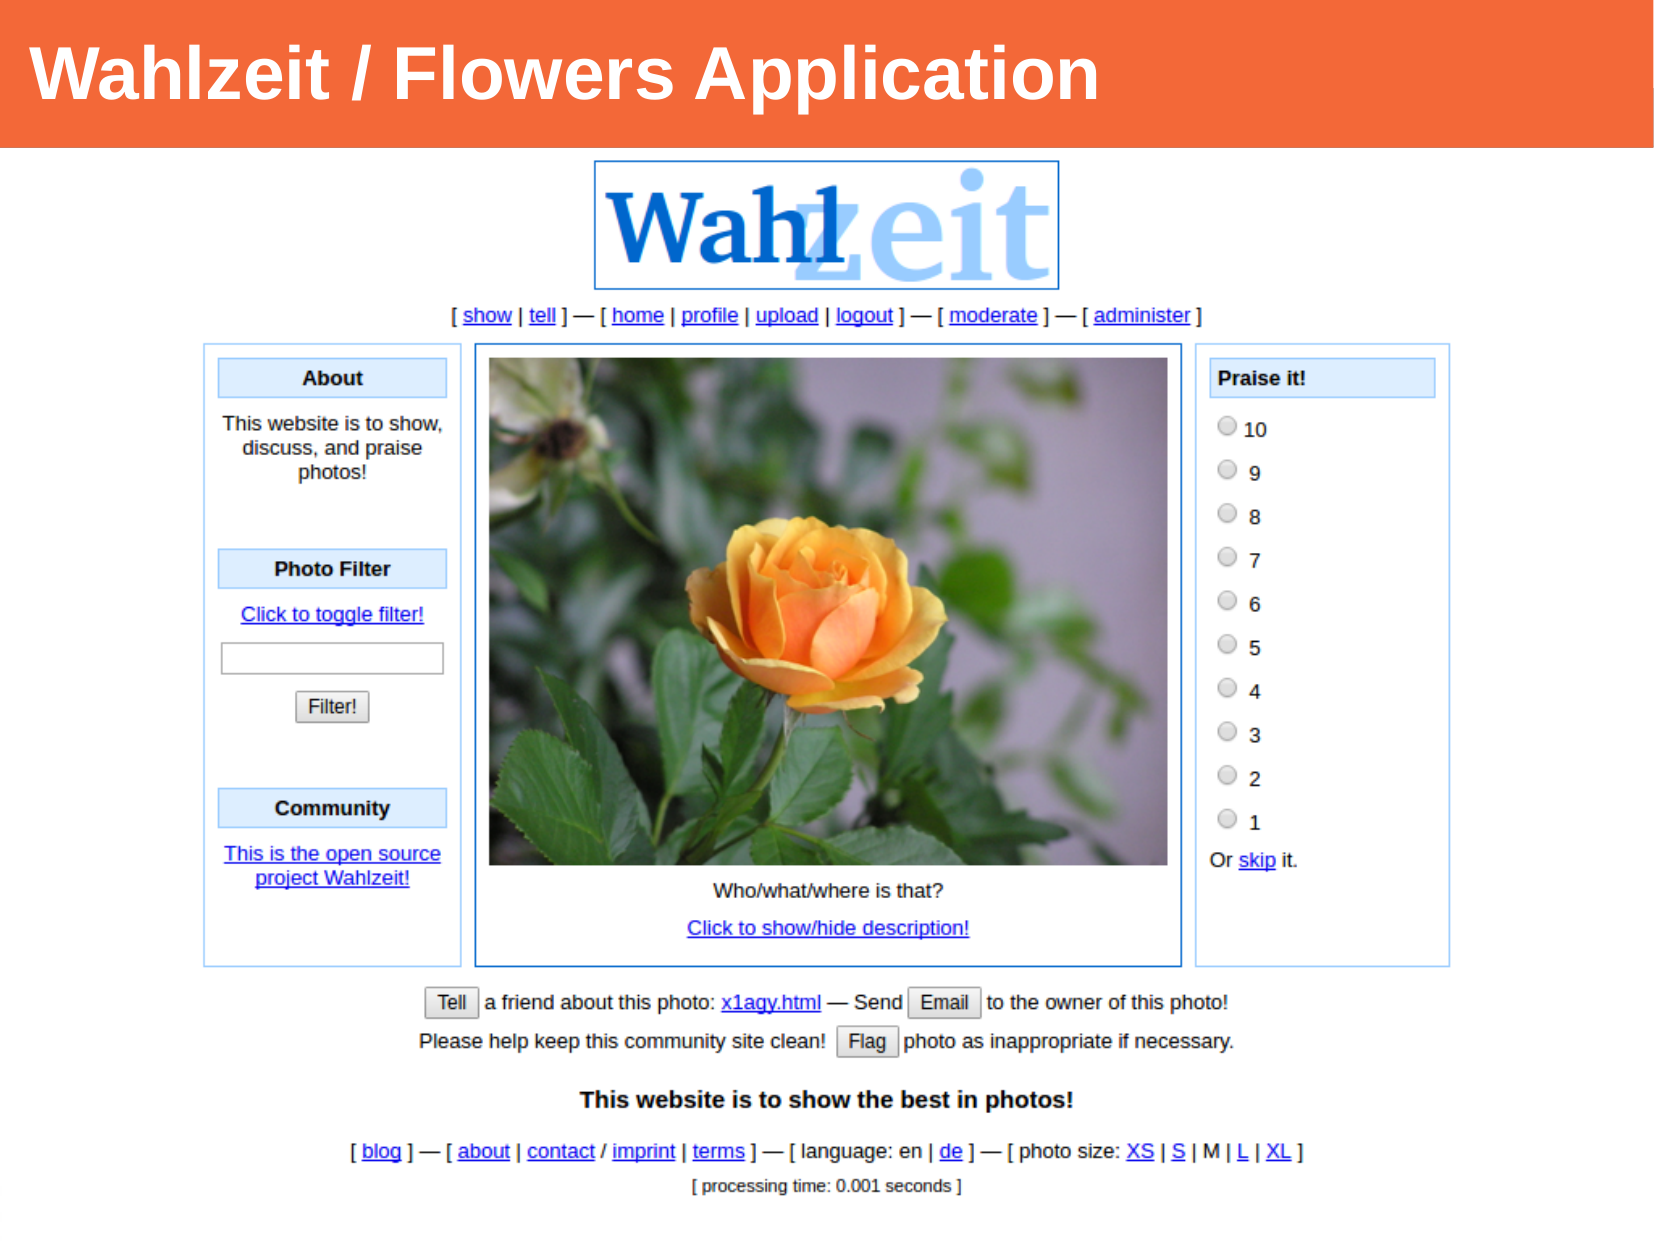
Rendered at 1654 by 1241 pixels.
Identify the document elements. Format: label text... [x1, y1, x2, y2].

picture [0, 148, 1654, 1241]
title Wahlzeit / Flowers Application [0, 0, 1654, 148]
